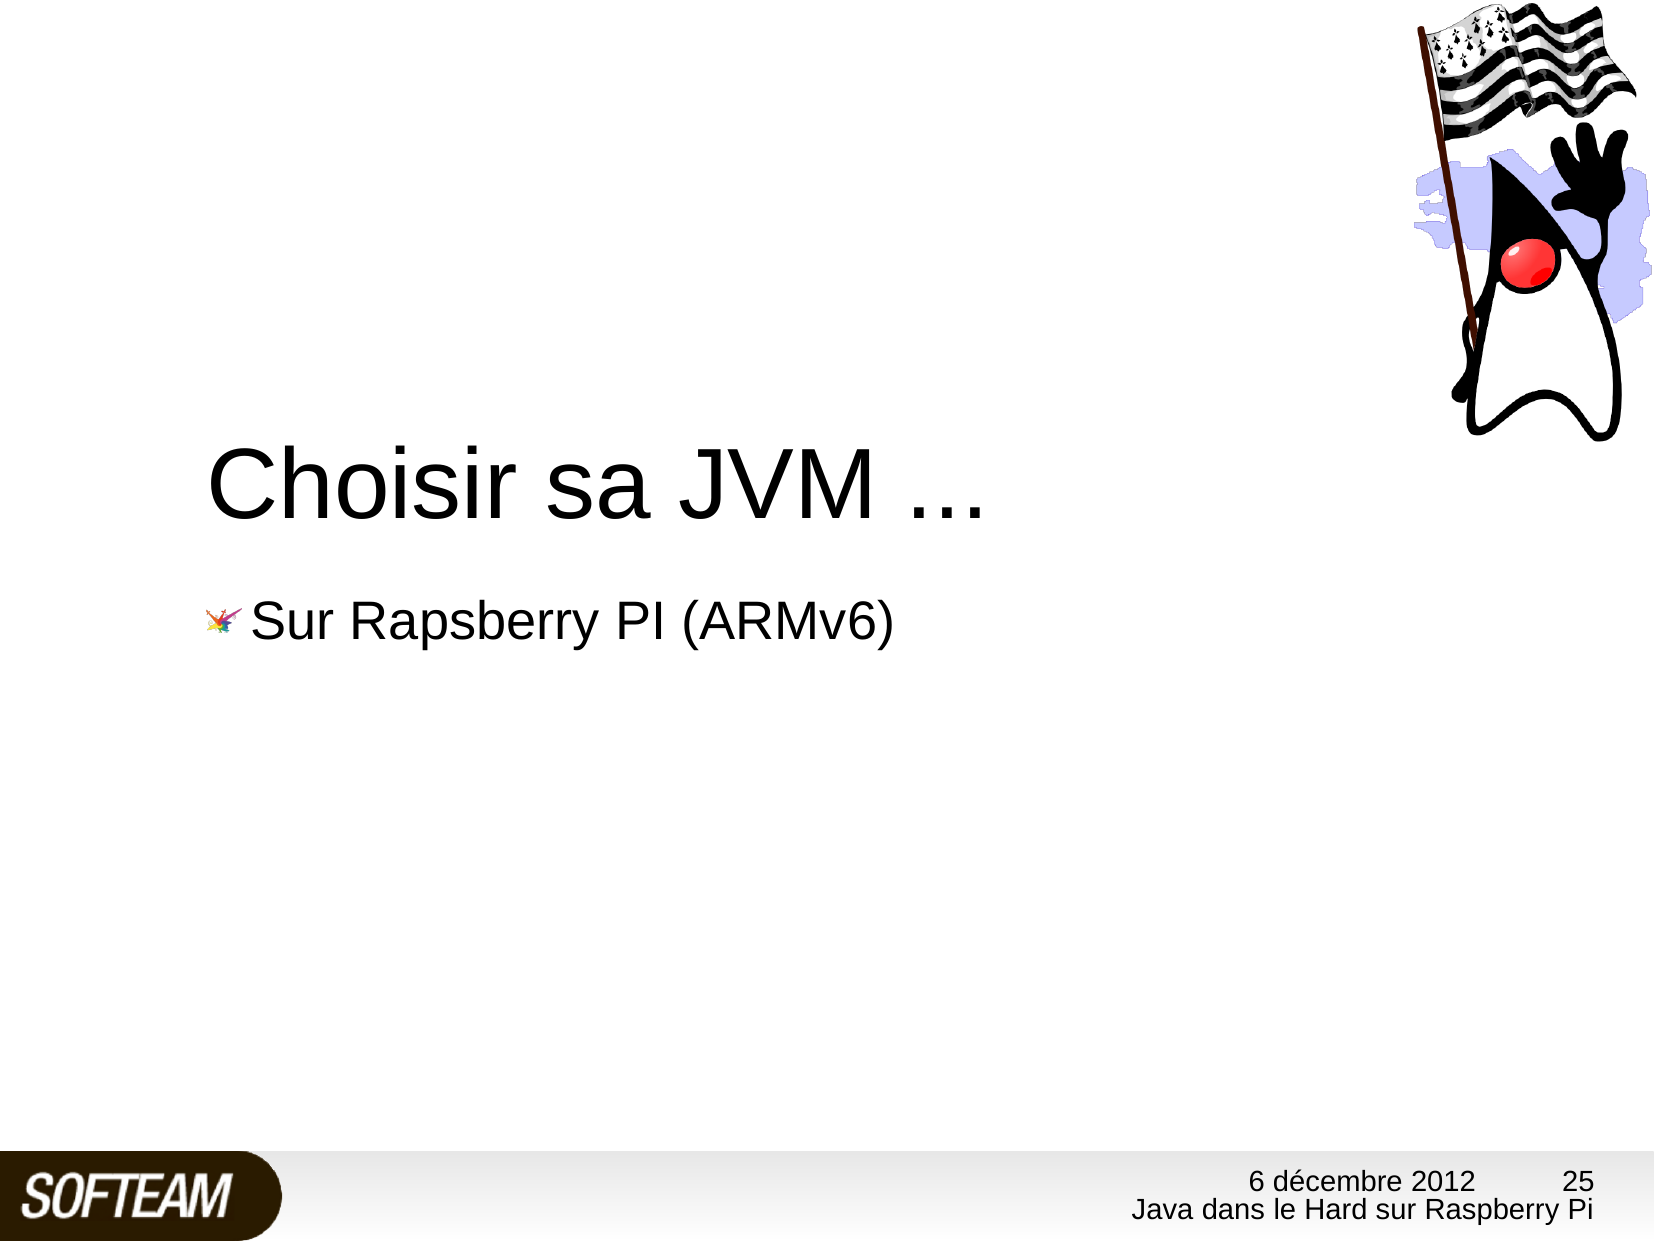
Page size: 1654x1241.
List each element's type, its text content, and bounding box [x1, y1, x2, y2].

picture [1409, 0, 1654, 443]
title Choisir sa JVM ... [206, 395, 1477, 573]
list Sur Rapsberry PI (ARMv6) [206, 590, 1477, 1093]
picture [0, 1151, 286, 1241]
